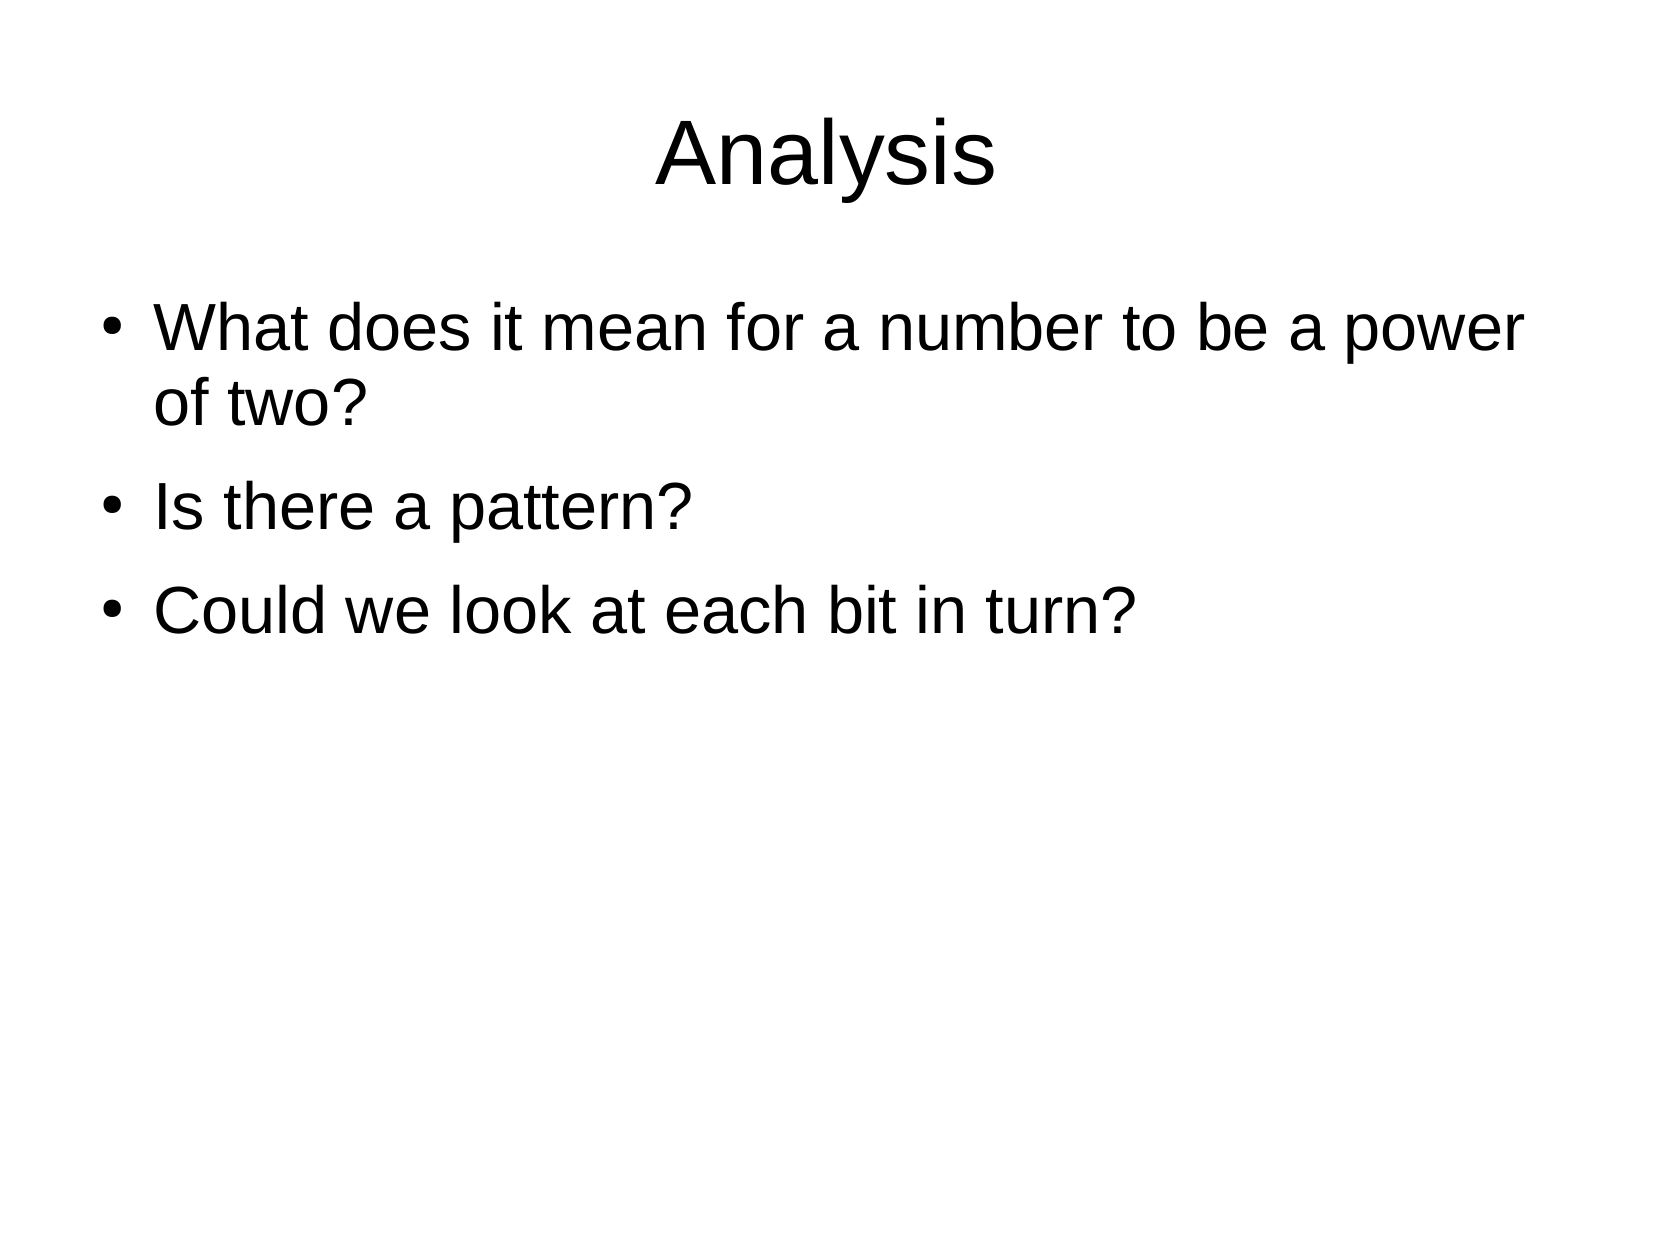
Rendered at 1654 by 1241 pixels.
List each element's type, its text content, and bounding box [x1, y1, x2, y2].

list What does it mean for a number to be a power of two? Is there a pattern? Could we look at each bit in turn? [82, 290, 1571, 1010]
title Analysis [82, 49, 1571, 257]
